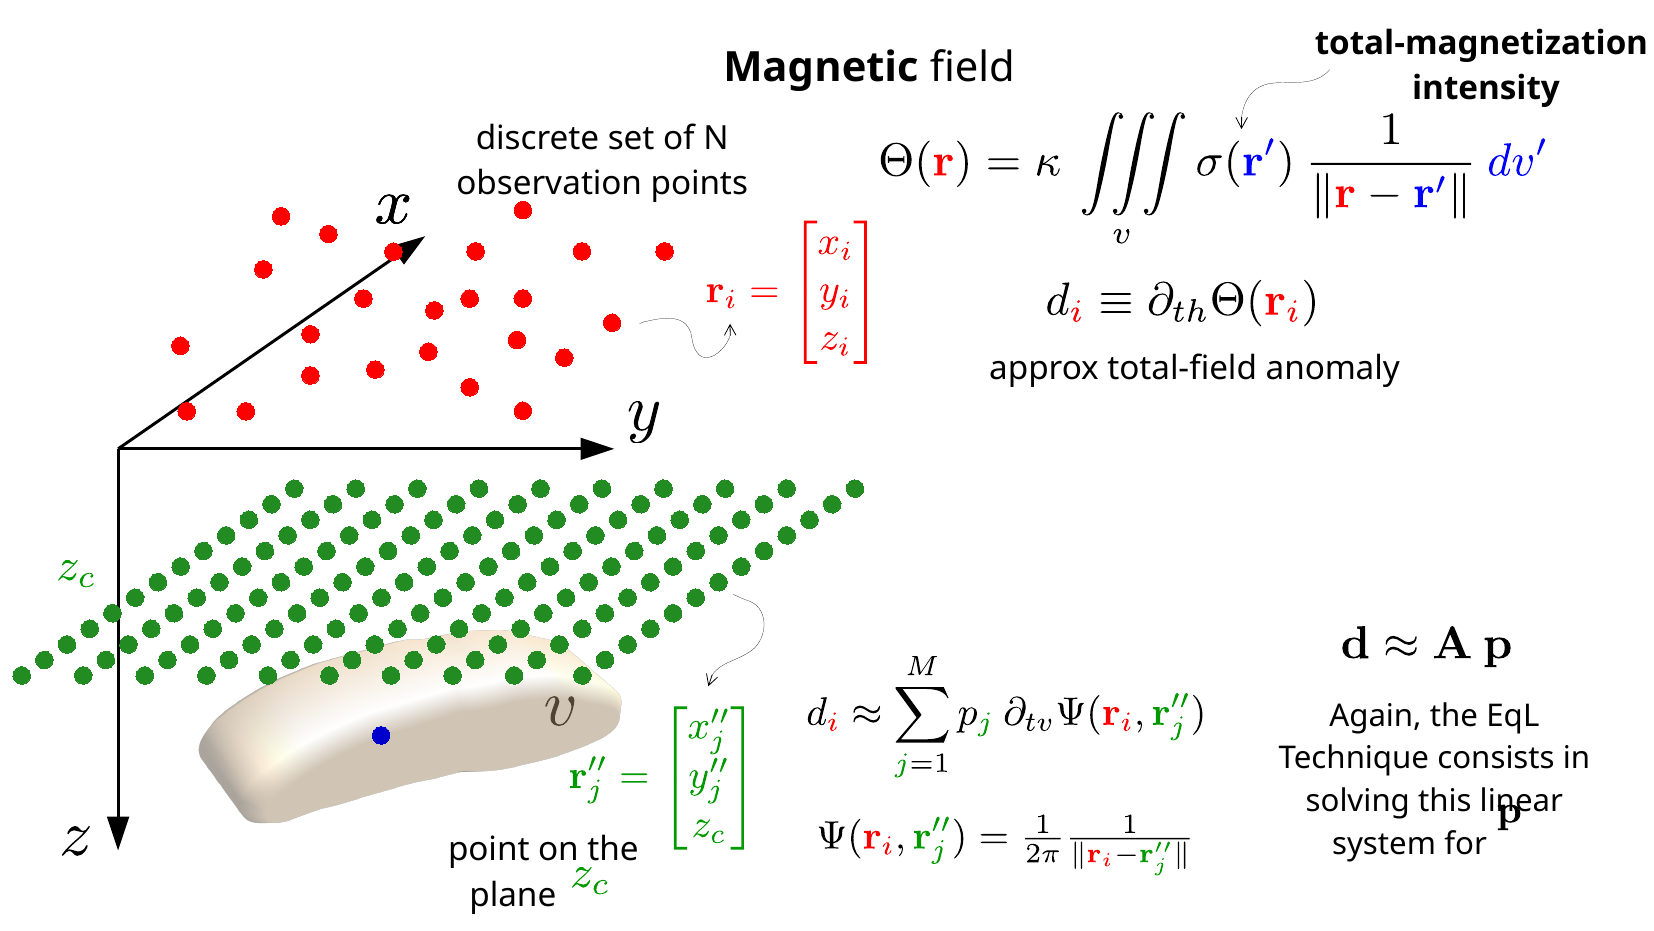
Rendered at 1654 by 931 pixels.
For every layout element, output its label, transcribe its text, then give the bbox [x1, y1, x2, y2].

text_box [440, 542, 459, 560]
text_box [466, 651, 485, 669]
text_box [254, 260, 273, 279]
text_box [135, 666, 154, 685]
text_box [472, 604, 491, 623]
text_box [505, 666, 523, 685]
text_box [384, 242, 403, 261]
text_box [319, 225, 338, 243]
text_box [301, 510, 320, 529]
text_box [595, 604, 614, 623]
text_box [508, 331, 526, 349]
text_box [419, 342, 438, 361]
text_box [103, 604, 122, 623]
text_box [401, 526, 420, 545]
text_box Magnetic field [708, 29, 1071, 91]
text_box [508, 495, 527, 514]
text_box [686, 542, 705, 560]
text_box [327, 619, 345, 638]
text_box [456, 573, 475, 592]
text_box [664, 557, 682, 576]
text_box [800, 510, 819, 529]
text_box [379, 542, 397, 560]
text_box [732, 510, 751, 529]
text_box [648, 526, 666, 545]
text_box [573, 242, 591, 261]
text_box [514, 201, 532, 219]
text_box [823, 495, 842, 514]
text_box [80, 619, 99, 638]
text_box [142, 619, 161, 638]
picture [806, 656, 1207, 778]
text_box [534, 604, 553, 623]
text_box [466, 242, 485, 261]
text_box [709, 573, 728, 592]
text_box [272, 573, 290, 592]
text_box point on the plane [419, 817, 668, 916]
text_box [664, 604, 682, 623]
text_box [427, 635, 446, 654]
text_box [194, 542, 213, 560]
text_box [226, 604, 245, 623]
text_box [35, 651, 54, 669]
text_box [265, 619, 284, 638]
text_box [304, 635, 323, 654]
text_box [278, 526, 297, 545]
text_box [631, 495, 650, 514]
text_box [716, 479, 734, 498]
text_box [149, 573, 167, 592]
text_box [285, 479, 304, 498]
text_box [349, 604, 368, 623]
picture [704, 112, 1547, 366]
text_box [586, 526, 605, 545]
text_box [502, 542, 520, 560]
text_box [447, 495, 466, 514]
text_box [259, 666, 277, 685]
picture [1043, 278, 1322, 329]
picture [1496, 804, 1522, 831]
text_box [217, 526, 235, 545]
text_box [233, 557, 252, 576]
picture [56, 560, 95, 588]
text_box [395, 573, 413, 592]
picture [59, 826, 93, 856]
text_box [171, 336, 190, 355]
text_box [609, 510, 627, 529]
text_box [372, 588, 391, 607]
text_box [470, 479, 488, 498]
text_box [256, 542, 274, 560]
text_box [333, 573, 352, 592]
text_box [165, 604, 183, 623]
text_box [356, 557, 375, 576]
text_box [372, 726, 390, 745]
text_box [495, 588, 514, 607]
text_box [242, 635, 261, 654]
text_box [171, 557, 190, 576]
picture [374, 194, 413, 224]
text_box [119, 635, 138, 654]
text_box [354, 289, 373, 308]
text_box [557, 588, 575, 607]
text_box [693, 495, 712, 514]
text_box [324, 495, 342, 514]
text_box [686, 588, 705, 607]
text_box [641, 619, 660, 638]
text_box [618, 588, 637, 607]
text_box [547, 510, 566, 529]
text_box [12, 666, 31, 685]
text_box [511, 619, 530, 638]
text_box [424, 510, 443, 529]
text_box [366, 360, 385, 379]
text_box [187, 588, 206, 607]
text_box [513, 289, 532, 308]
text_box [450, 619, 468, 638]
text_box [527, 651, 546, 669]
text_box [625, 542, 644, 560]
picture [567, 704, 759, 852]
picture [626, 401, 662, 443]
text_box [411, 604, 430, 623]
text_box [404, 651, 423, 669]
text_box [317, 542, 336, 560]
text_box [709, 526, 728, 545]
text_box [670, 510, 689, 529]
text_box [434, 588, 452, 607]
picture [1340, 626, 1513, 668]
text_box [301, 325, 320, 344]
text_box [531, 479, 550, 498]
text_box [460, 378, 479, 397]
text_box [570, 495, 589, 514]
text_box [514, 401, 532, 420]
text_box [596, 651, 614, 669]
text_box [525, 526, 543, 545]
text_box [732, 557, 751, 576]
text_box [262, 495, 281, 514]
text_box [417, 557, 436, 576]
picture [570, 867, 609, 895]
text_box [158, 651, 177, 669]
text_box [550, 635, 569, 654]
text_box [294, 557, 313, 576]
text_box [126, 588, 145, 607]
text_box Again, the EqL Technique consists in solving this linear system for [1263, 685, 1630, 873]
text_box [363, 510, 381, 529]
text_box [602, 557, 621, 576]
text_box [488, 635, 507, 654]
text_box [346, 479, 365, 498]
text_box [479, 557, 498, 576]
text_box [236, 402, 255, 421]
text_box [518, 573, 537, 592]
text_box [655, 242, 674, 261]
text_box [272, 207, 290, 226]
text_box [97, 651, 115, 669]
text_box discrete set of N observation points [413, 106, 792, 195]
text_box [460, 289, 479, 308]
text_box [777, 526, 796, 545]
text_box [618, 635, 637, 654]
text_box [320, 666, 339, 685]
text_box [755, 495, 773, 514]
text_box [197, 666, 216, 685]
text_box [579, 573, 598, 592]
text_box [541, 557, 559, 576]
text_box [281, 651, 300, 669]
text_box [563, 542, 582, 560]
text_box [301, 366, 320, 385]
text_box [846, 479, 864, 498]
text_box [755, 542, 773, 560]
text_box [385, 495, 404, 514]
text_box [240, 510, 258, 529]
text_box [181, 635, 199, 654]
text_box [777, 479, 796, 498]
text_box [573, 666, 592, 685]
text_box [58, 635, 76, 654]
text_box [641, 573, 660, 592]
text_box [463, 526, 482, 545]
text_box [220, 651, 238, 669]
text_box [486, 510, 504, 529]
text_box approx total-field anomaly [974, 336, 1396, 388]
picture [816, 814, 1190, 876]
text_box [74, 666, 93, 685]
text_box total-magnetization intensity [1300, 11, 1636, 107]
text_box [249, 588, 268, 607]
text_box [177, 402, 196, 421]
text_box [593, 479, 611, 498]
text_box [203, 619, 222, 638]
text_box [388, 619, 407, 638]
text_box [382, 666, 400, 685]
text_box [555, 348, 574, 367]
text_box [425, 301, 444, 320]
text_box [408, 479, 427, 498]
text_box [343, 651, 361, 669]
text_box [573, 619, 592, 638]
text_box [210, 573, 229, 592]
text_box [365, 635, 384, 654]
text_box [443, 666, 462, 685]
text_box [654, 479, 673, 498]
text_box [288, 604, 306, 623]
text_box [603, 313, 621, 332]
text_box [310, 588, 329, 607]
text_box [340, 526, 359, 545]
